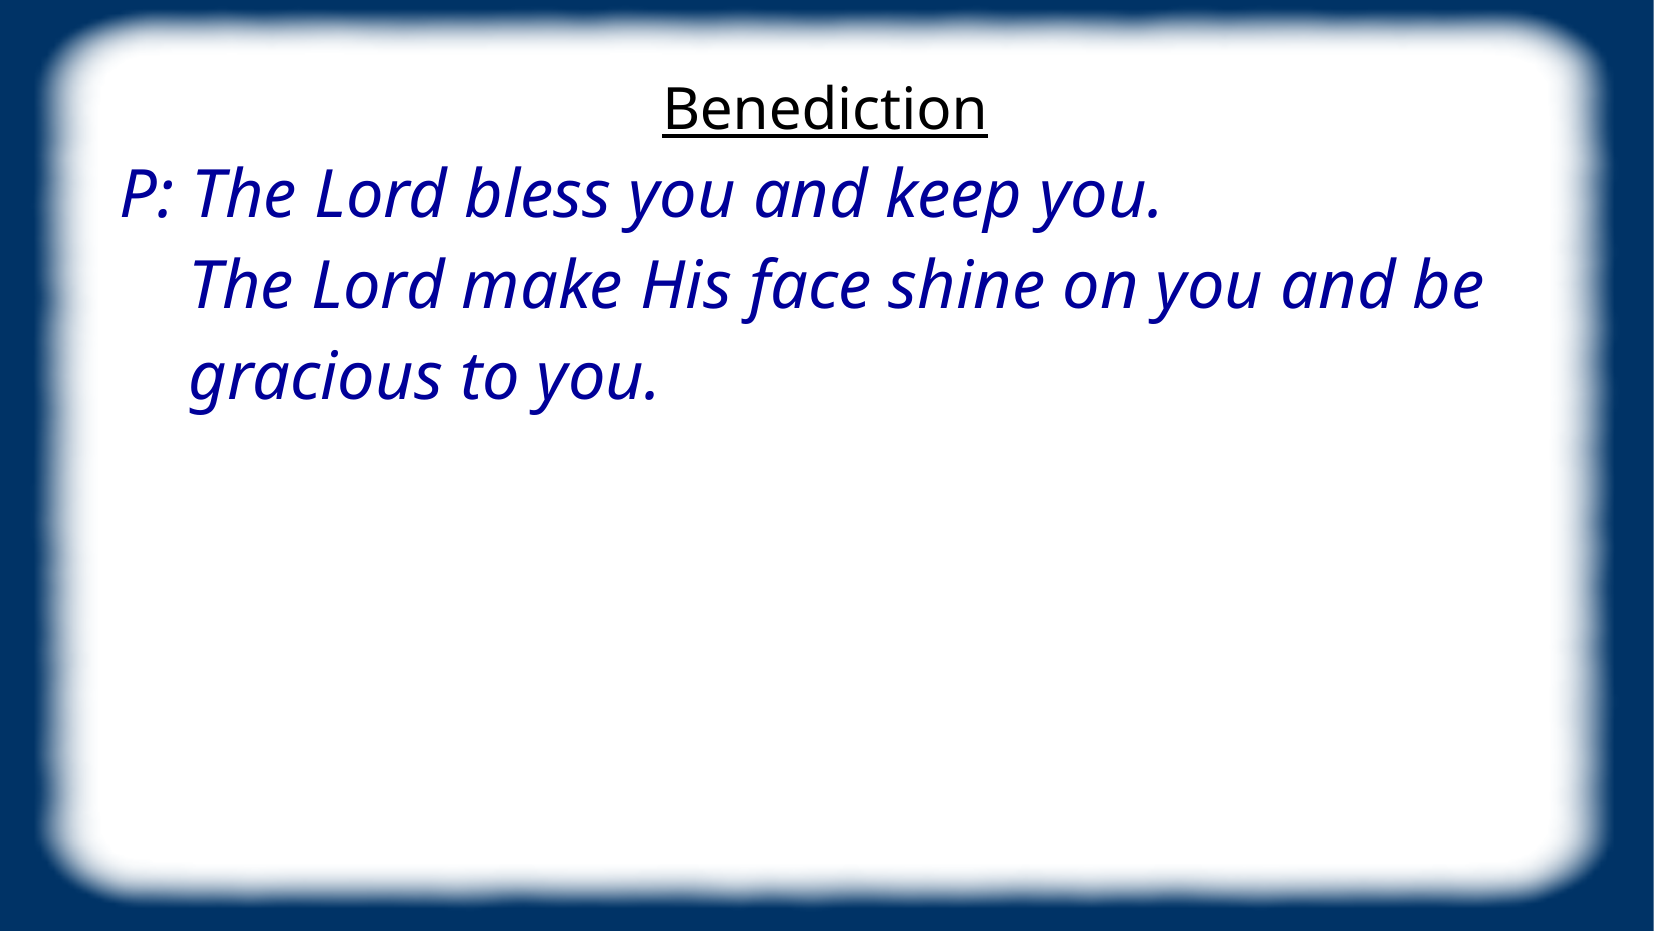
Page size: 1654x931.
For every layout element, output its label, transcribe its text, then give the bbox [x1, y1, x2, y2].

text_box Benediction P: The Lord bless you and keep you. The Lord make His face shine on you and be gracious to you. [105, 60, 1546, 419]
picture [0, 0, 1654, 931]
